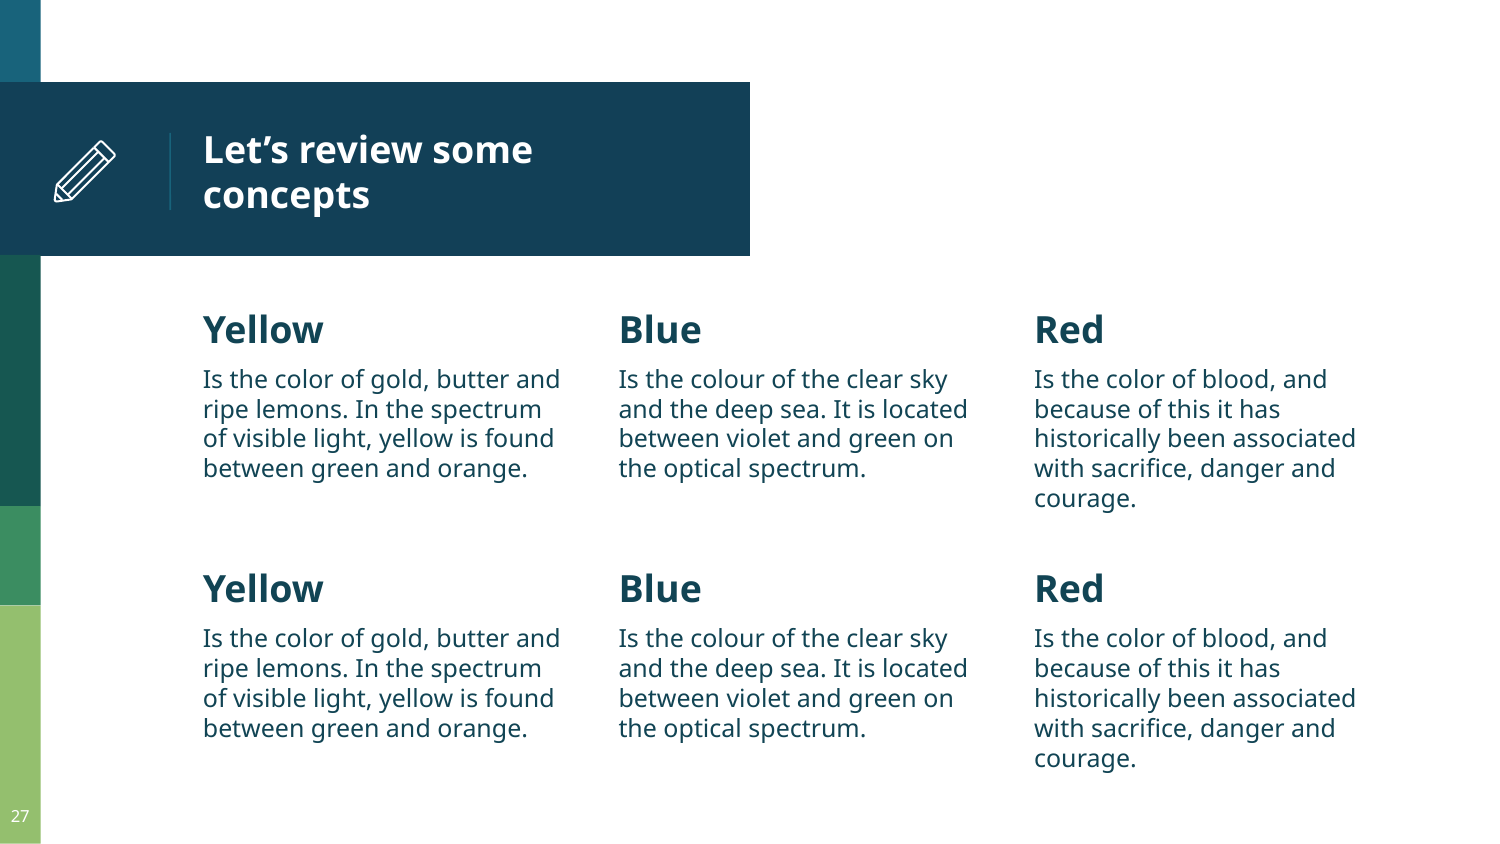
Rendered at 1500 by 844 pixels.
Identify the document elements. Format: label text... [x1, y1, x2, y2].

title Let’s review some concepts [187, 87, 715, 256]
list Blue Is the colour of the clear sky and the deep sea. It is located between violet and green on the optical spectrum. [603, 290, 999, 505]
list Red Is the color of blood, and because of this it has historically been associated with sacrifice, danger and courage. [1019, 290, 1415, 505]
list Yellow Is the color of gold, butter and ripe lemons. In the spectrum of visible light, yellow is found between green and orange. [187, 290, 584, 505]
slide_number <number> [0, 790, 49, 844]
list Red Is the color of blood, and because of this it has historically been associated with sacrifice, danger and courage. [1019, 549, 1415, 764]
list Blue Is the colour of the clear sky and the deep sea. It is located between violet and green on the optical spectrum. [603, 549, 999, 764]
list Yellow Is the color of gold, butter and ripe lemons. In the spectrum of visible light, yellow is found between green and orange. [187, 549, 584, 764]
